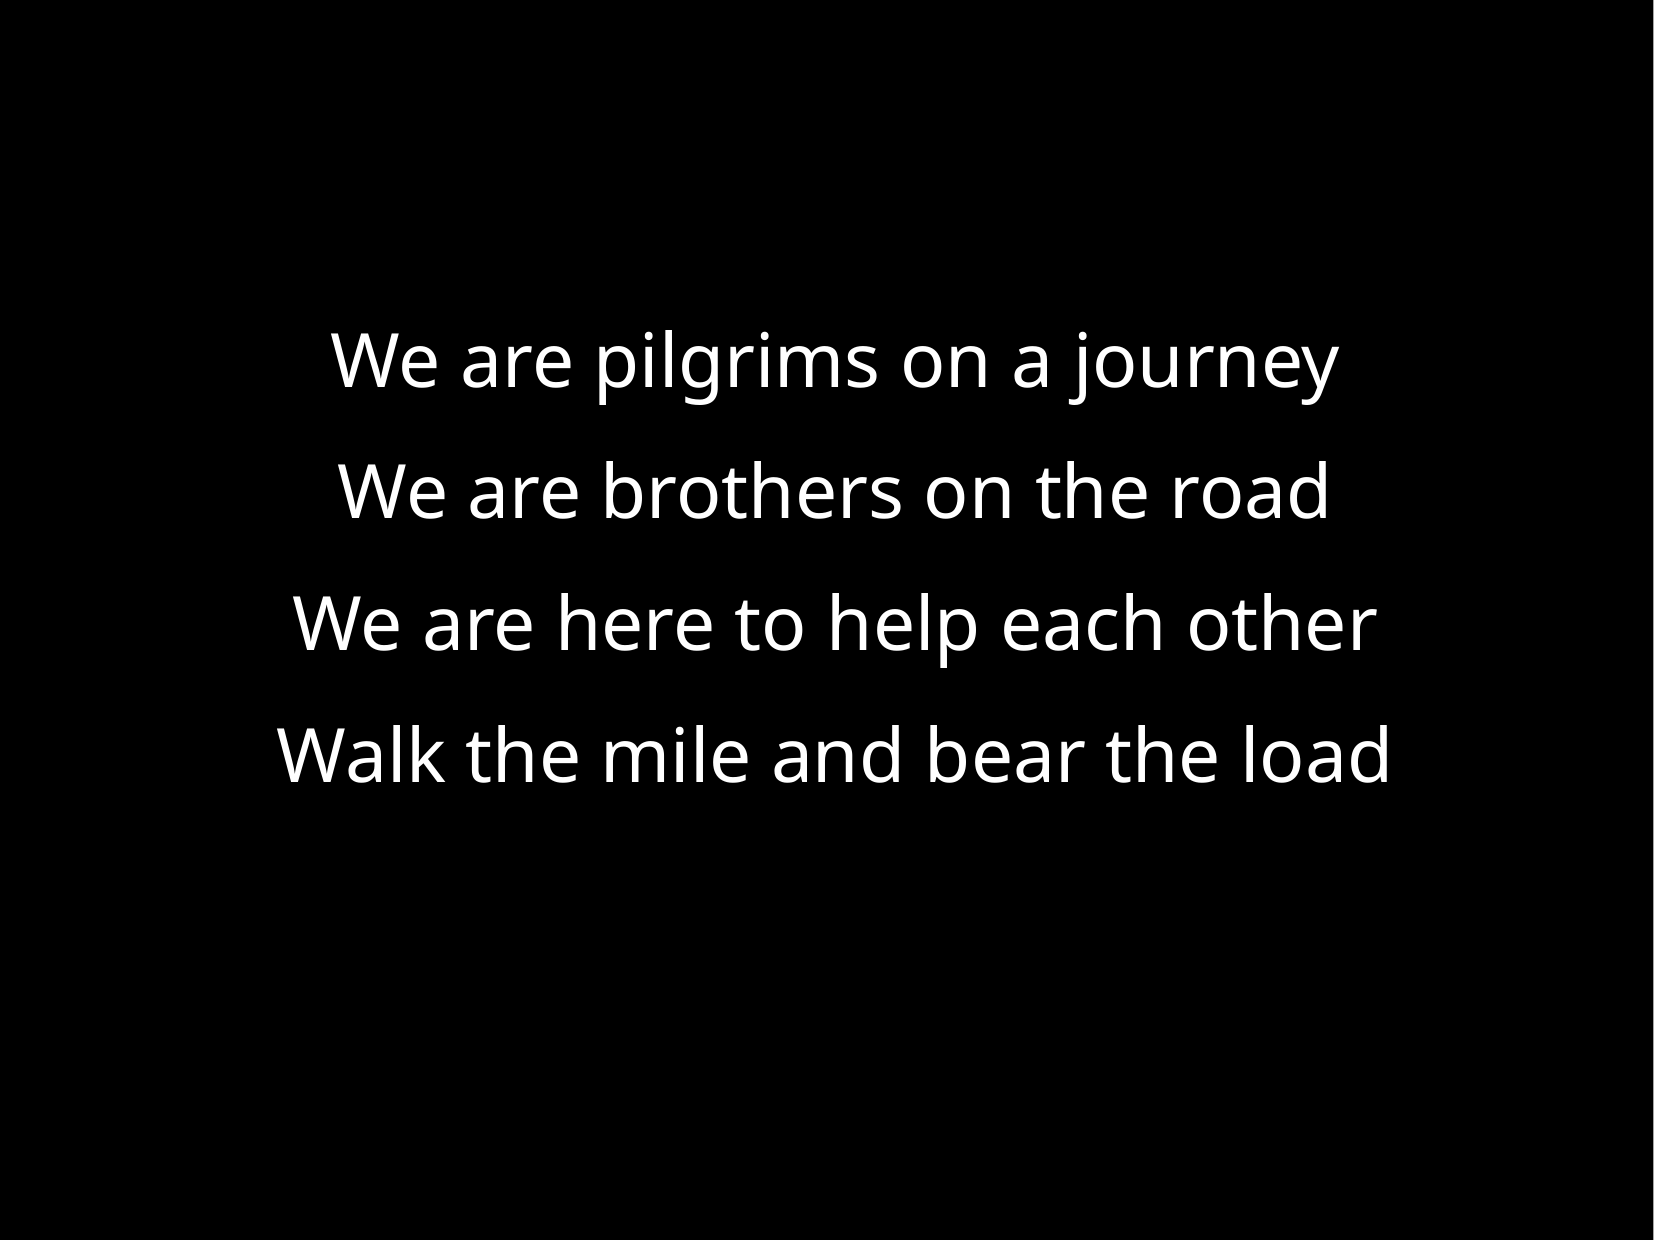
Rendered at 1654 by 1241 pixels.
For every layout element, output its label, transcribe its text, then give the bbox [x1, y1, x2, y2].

list We are pilgrims on a journey We are brothers on the road We are here to help each other Walk the mile and bear the load [0, 307, 1654, 1229]
